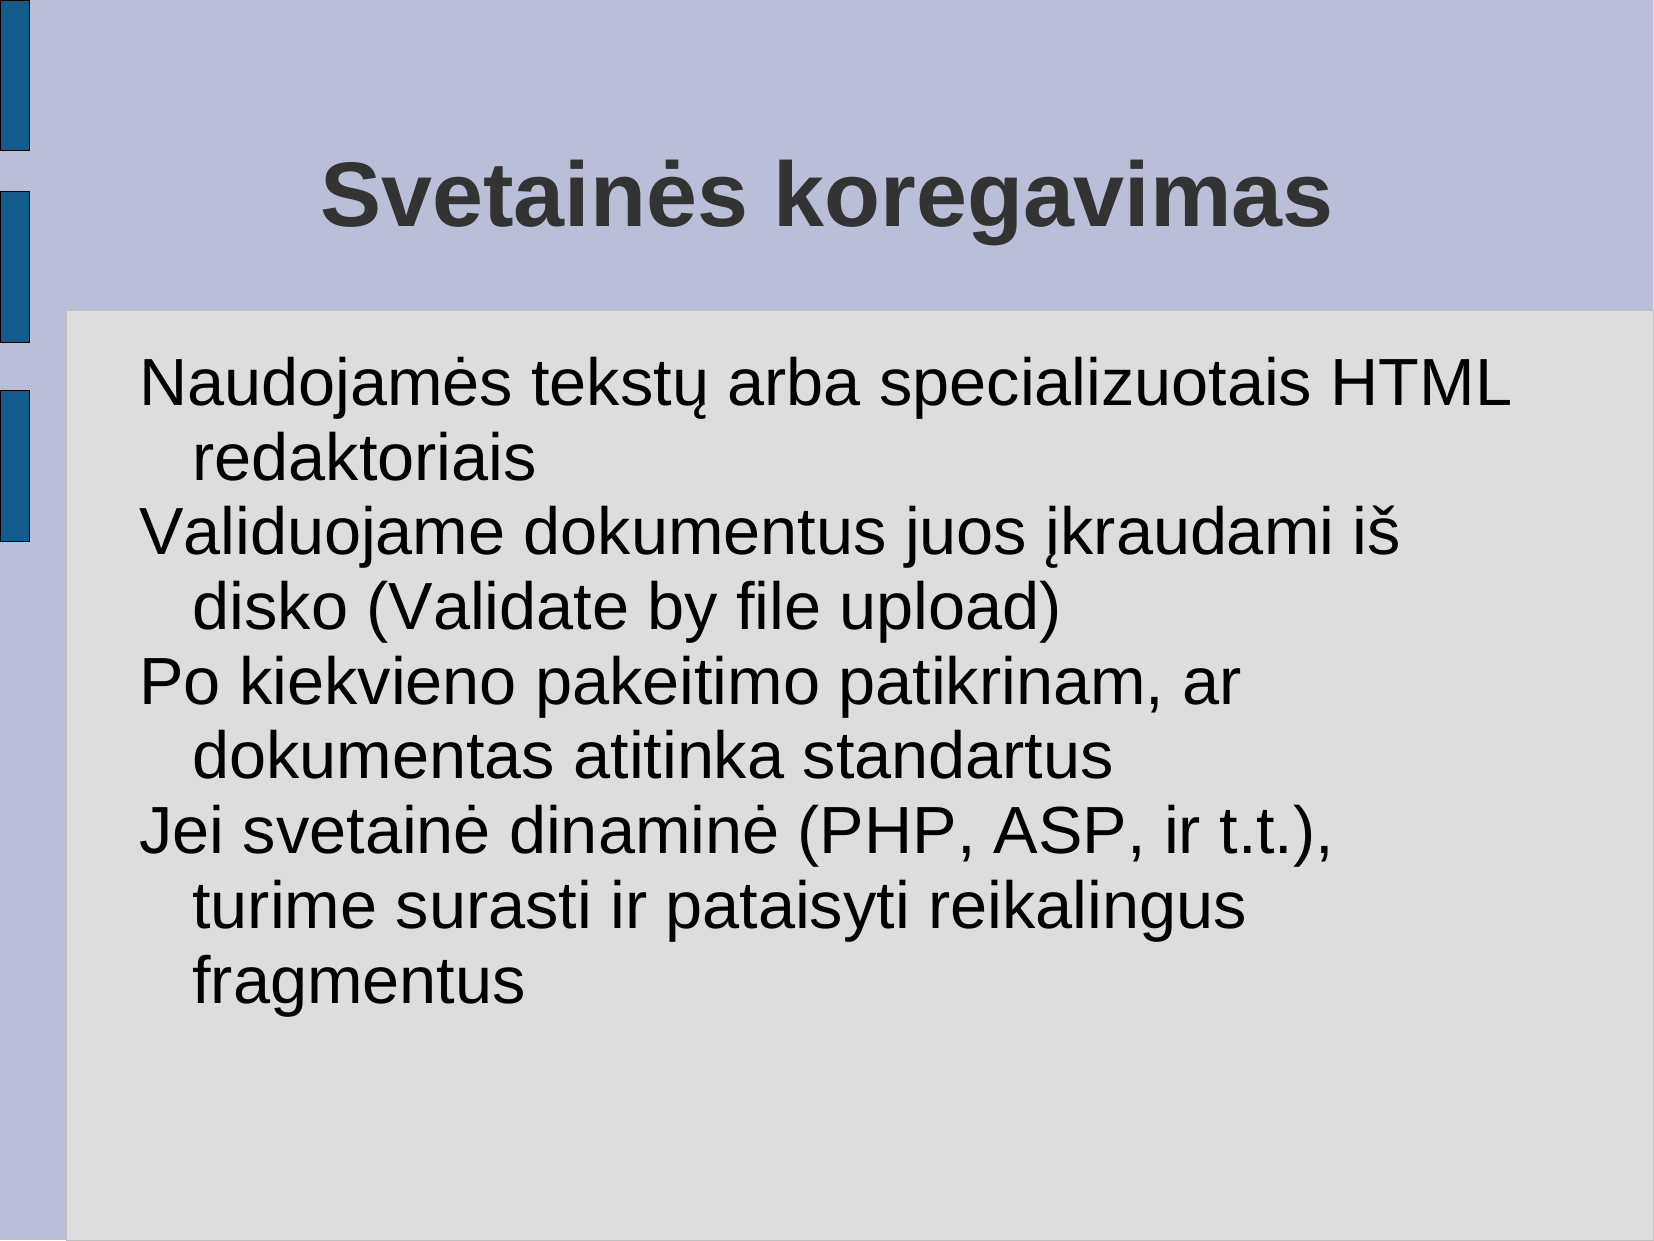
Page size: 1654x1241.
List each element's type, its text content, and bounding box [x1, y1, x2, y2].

list Naudojamės tekstų arba specializuotais HTML redaktoriais Validuojame dokumentus juos įkraudami iš disko (Validate by file upload) Po kiekvieno pakeitimo patikrinam, ar dokumentas atitinka standartus Jei svetainė dinaminė (PHP, ASP, ir t.t.), turime surasti ir pataisyti reikalingus fragmentus [121, 344, 1534, 1127]
title Svetainės koregavimas [121, 91, 1534, 299]
